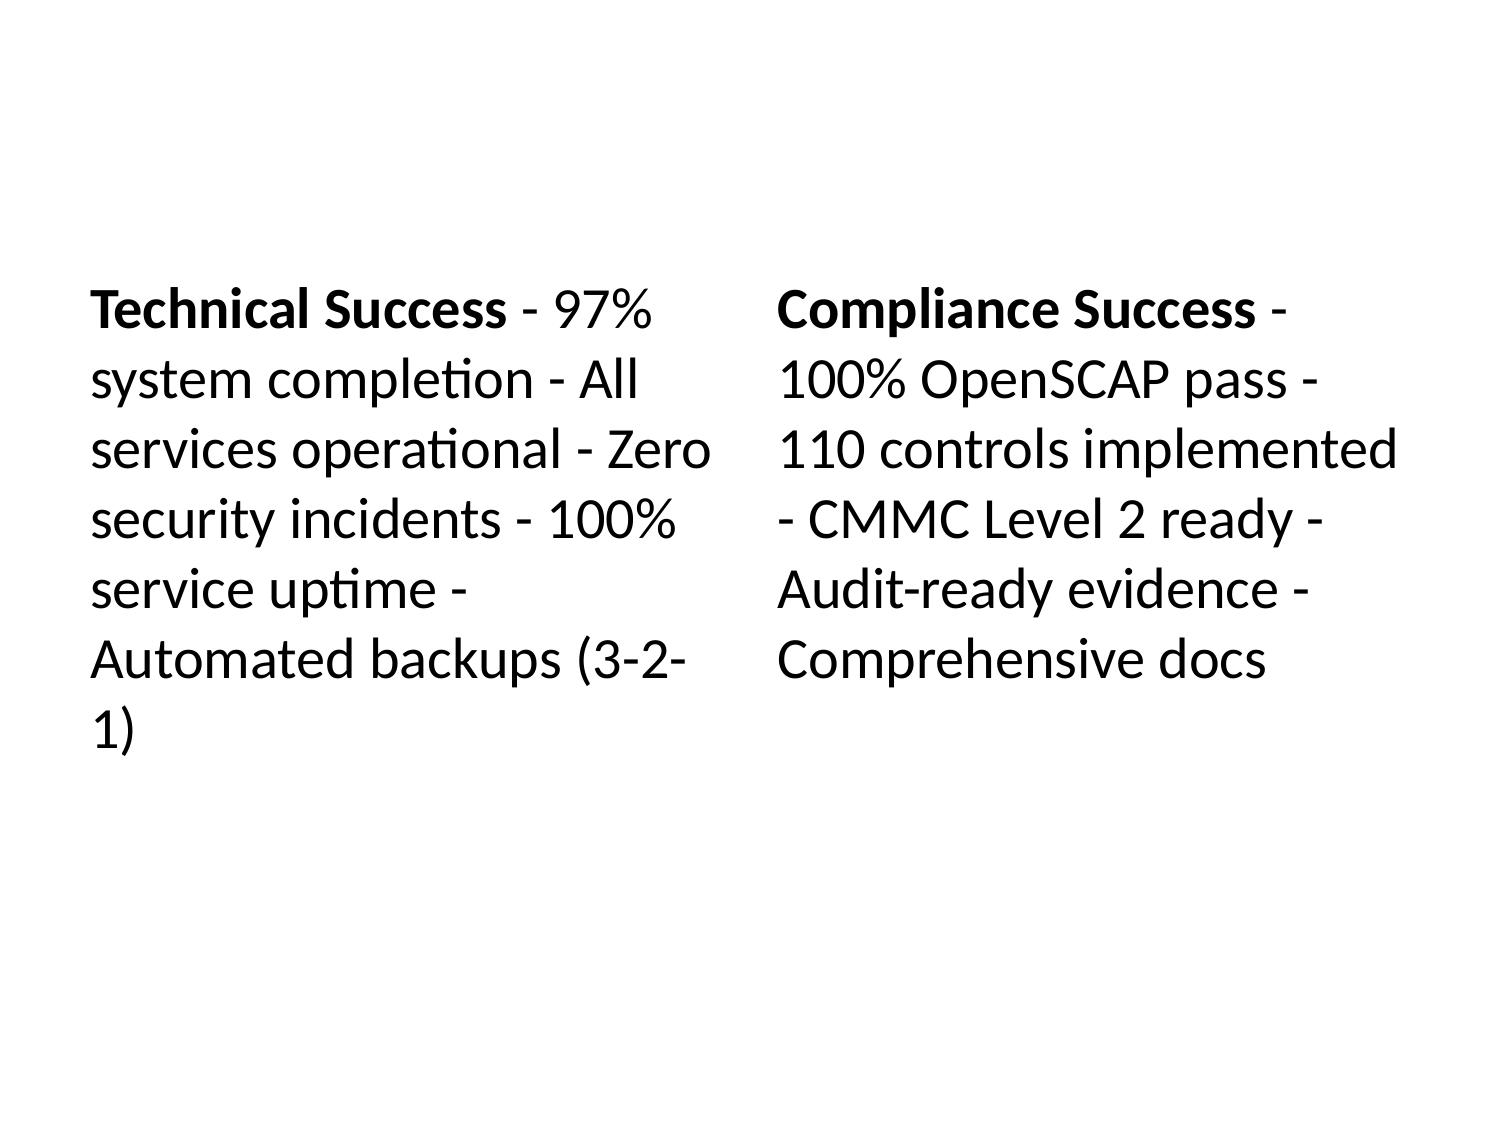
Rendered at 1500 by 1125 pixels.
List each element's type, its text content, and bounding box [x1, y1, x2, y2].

list Compliance Success - 100% OpenSCAP pass - 110 controls implemented - CMMC Level 2 ready - Audit-ready evidence - Comprehensive docs [762, 262, 1425, 1005]
list Technical Success - 97% system completion - All services operational - Zero security incidents - 100% service uptime - Automated backups (3-2-1) [75, 262, 738, 1005]
